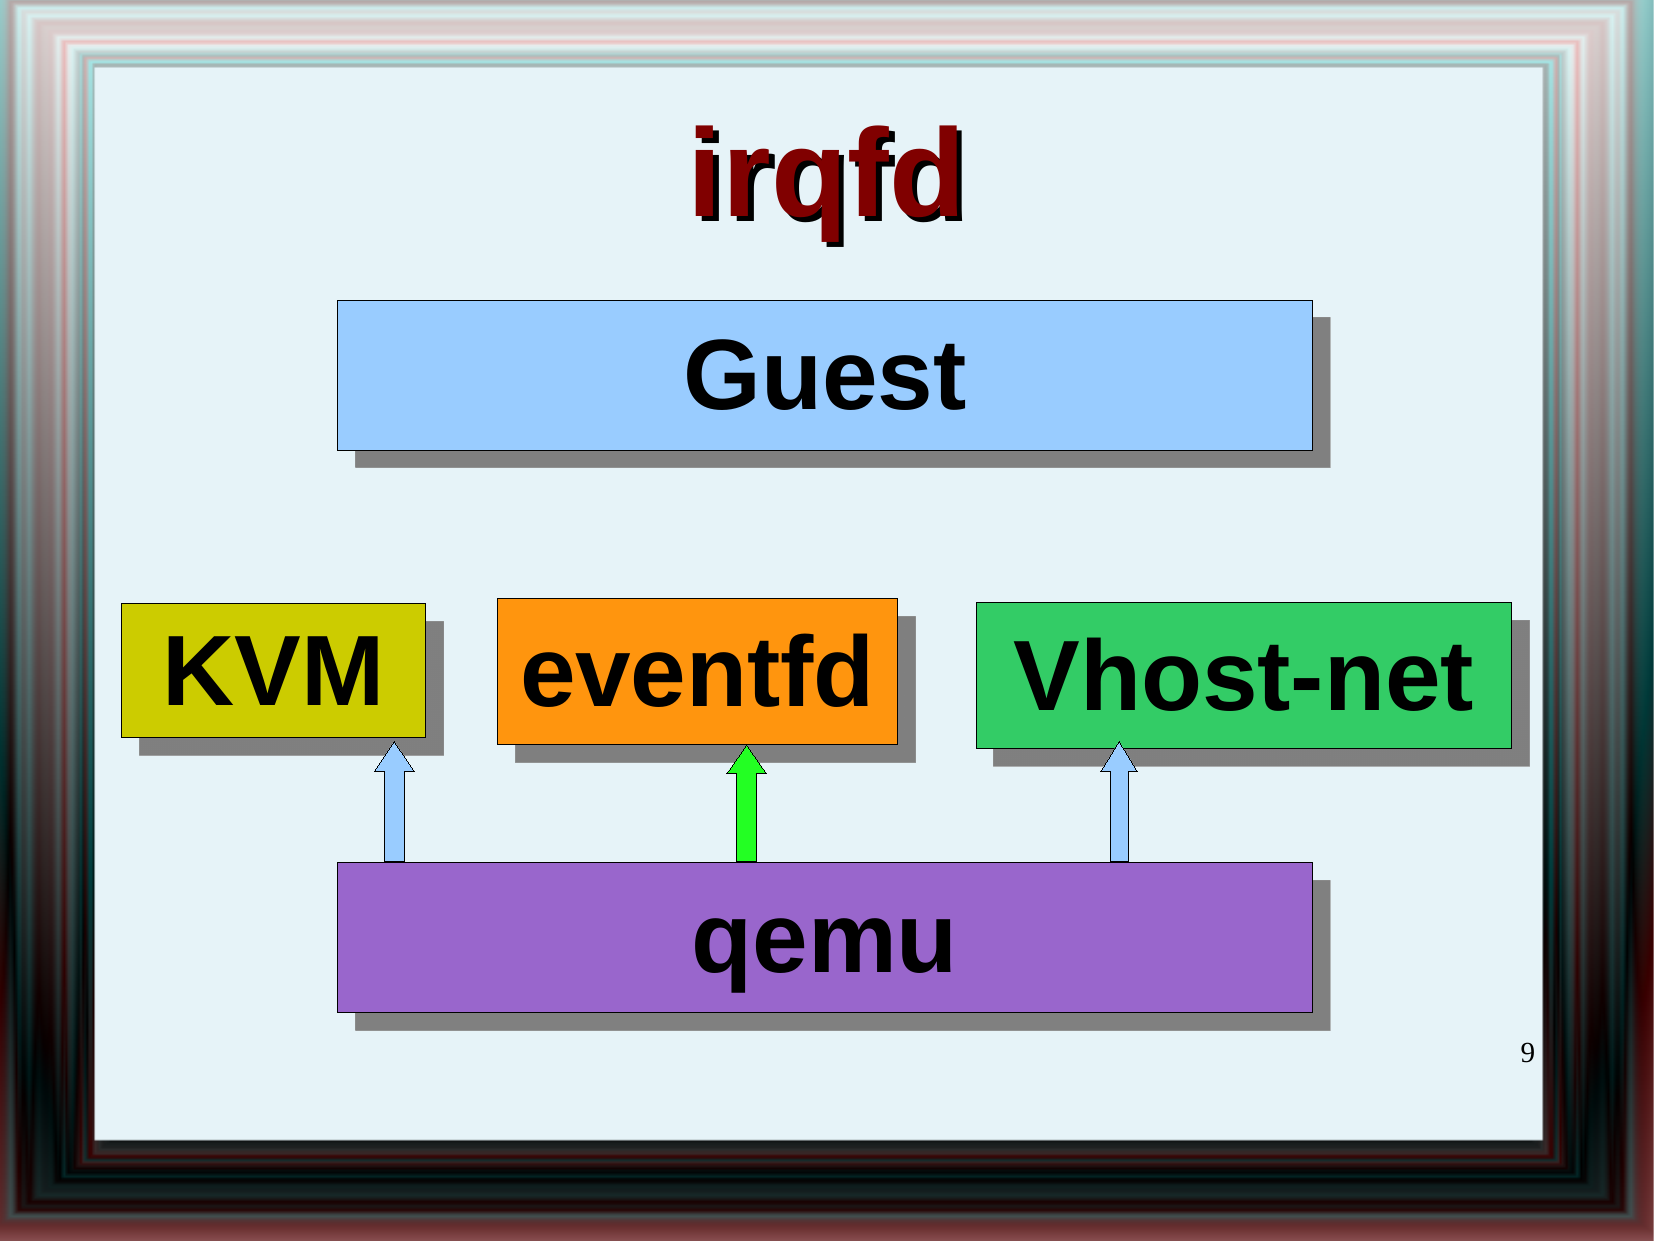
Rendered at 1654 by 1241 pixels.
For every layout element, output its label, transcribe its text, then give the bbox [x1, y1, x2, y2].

text_box [726, 744, 767, 862]
picture [0, 0, 1654, 1241]
text_box KVM [121, 603, 426, 738]
text_box [374, 741, 415, 862]
text_box qemu [337, 862, 1313, 1013]
text_box Guest [337, 300, 1313, 451]
text_box Vhost-net [976, 602, 1512, 749]
text_box eventfd [497, 598, 898, 745]
title irqfd [118, 88, 1536, 257]
text_box [1100, 741, 1138, 862]
